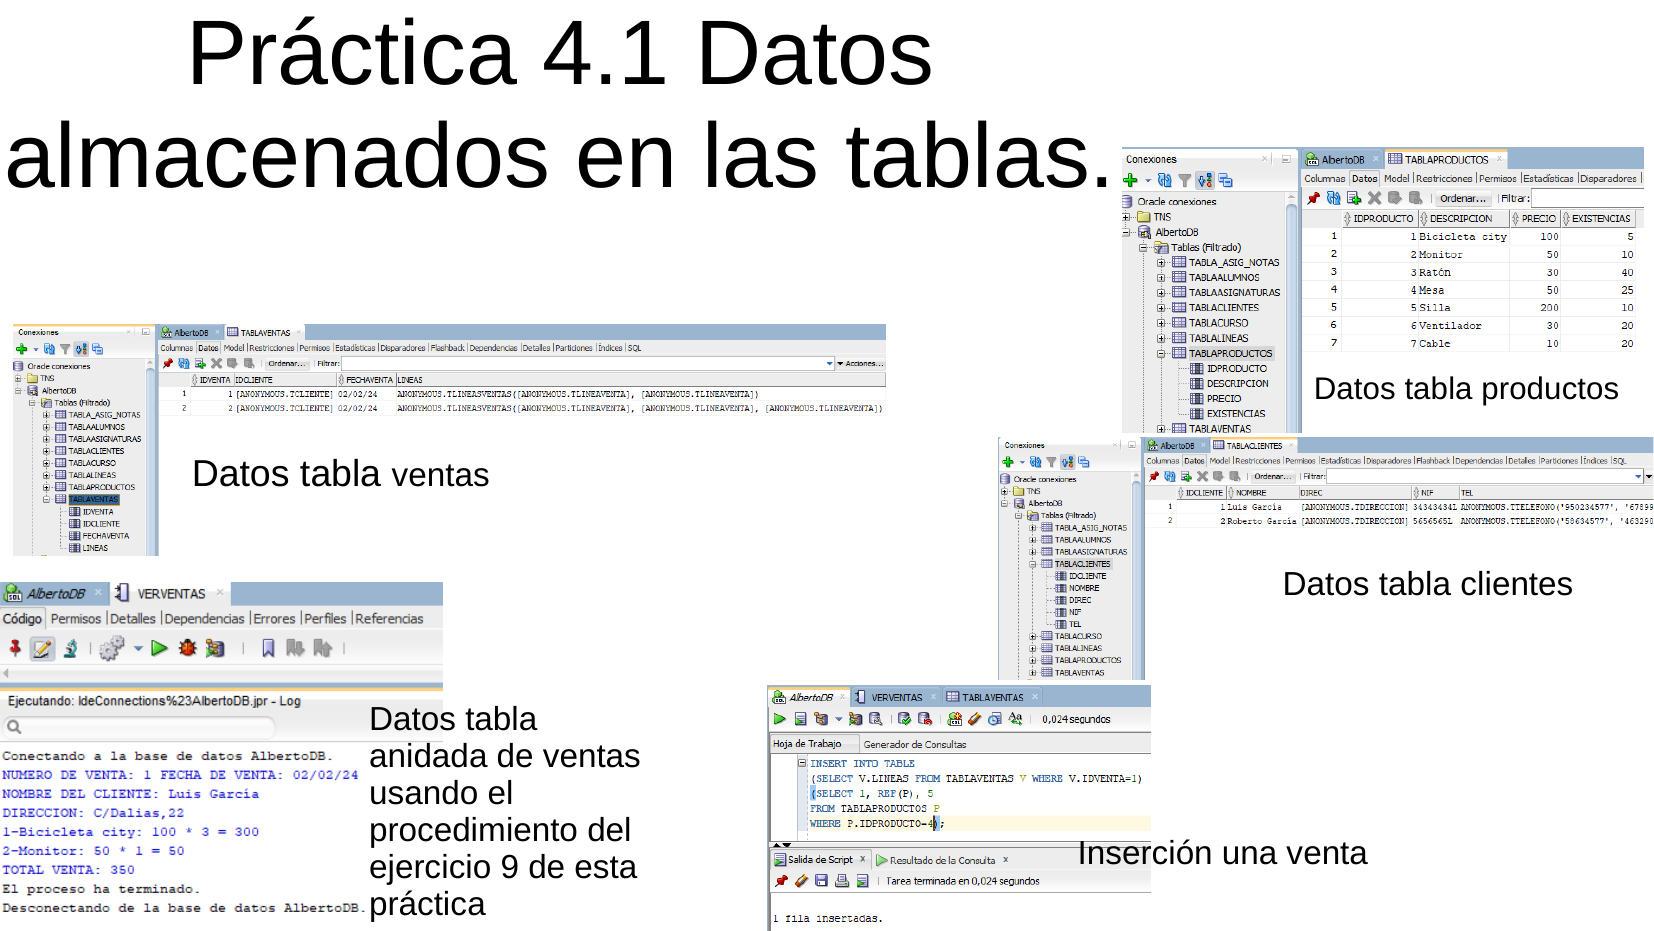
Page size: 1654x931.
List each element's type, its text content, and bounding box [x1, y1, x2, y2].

text_box Datos tabla productos [1299, 363, 1635, 414]
title Práctica 4.1 Datos almacenados en las tablas. [0, 1, 1123, 207]
picture [1122, 147, 1644, 433]
picture [13, 324, 886, 556]
picture [767, 685, 1151, 931]
text_box Datos tabla anidada de ventas usando el procedimiento del ejercicio 9 de esta práctica [354, 693, 680, 931]
picture [0, 582, 443, 931]
text_box Datos tabla ventas [177, 445, 505, 502]
text_box Inserción una venta [1062, 826, 1384, 879]
text_box Datos tabla clientes [1267, 558, 1589, 611]
picture [998, 437, 1654, 680]
